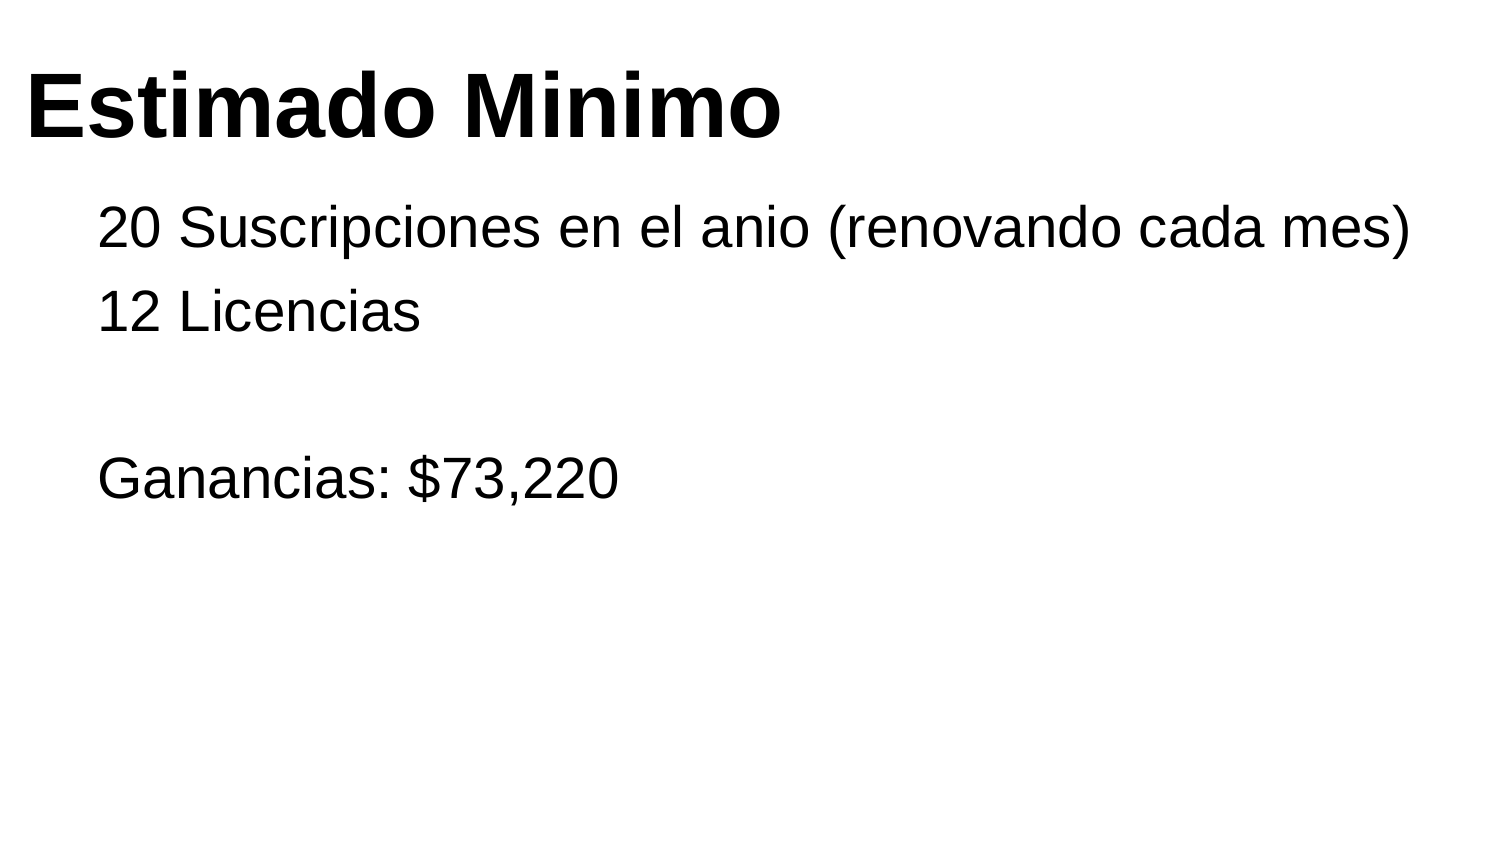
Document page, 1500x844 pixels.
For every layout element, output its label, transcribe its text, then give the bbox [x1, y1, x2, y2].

title Estimado Minimo [0, 37, 1350, 178]
list 20 Suscripciones en el anio (renovando cada mes) 12 Licencias Ganancias: $73,220 [60, 196, 1500, 808]
